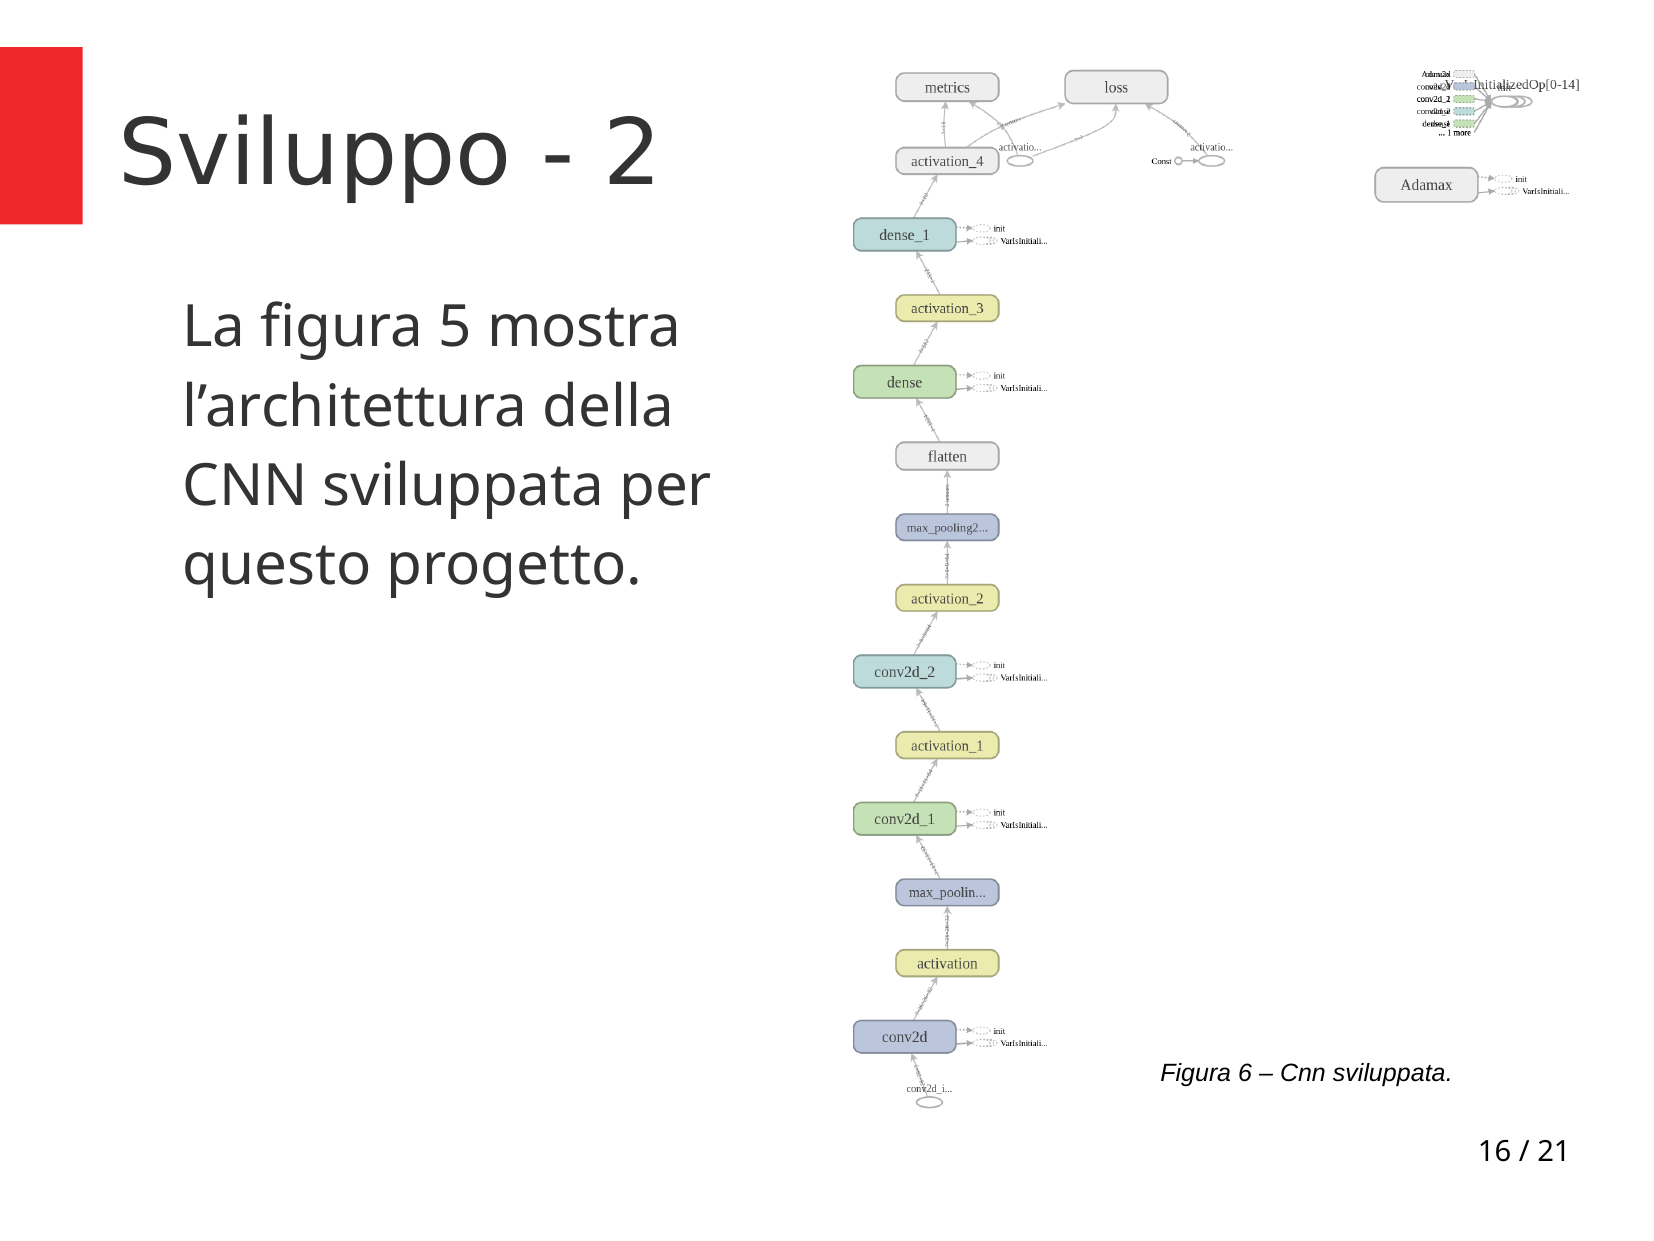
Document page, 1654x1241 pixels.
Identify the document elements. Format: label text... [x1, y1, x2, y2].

text_box Figura 6 – Cnn sviluppata. [1145, 1051, 1619, 1123]
picture [853, 35, 1619, 1123]
list La figura 5 mostra l’architettura della CNN sviluppata per questo progetto. [111, 284, 804, 1004]
title Sviluppo - 2 [118, 49, 853, 257]
